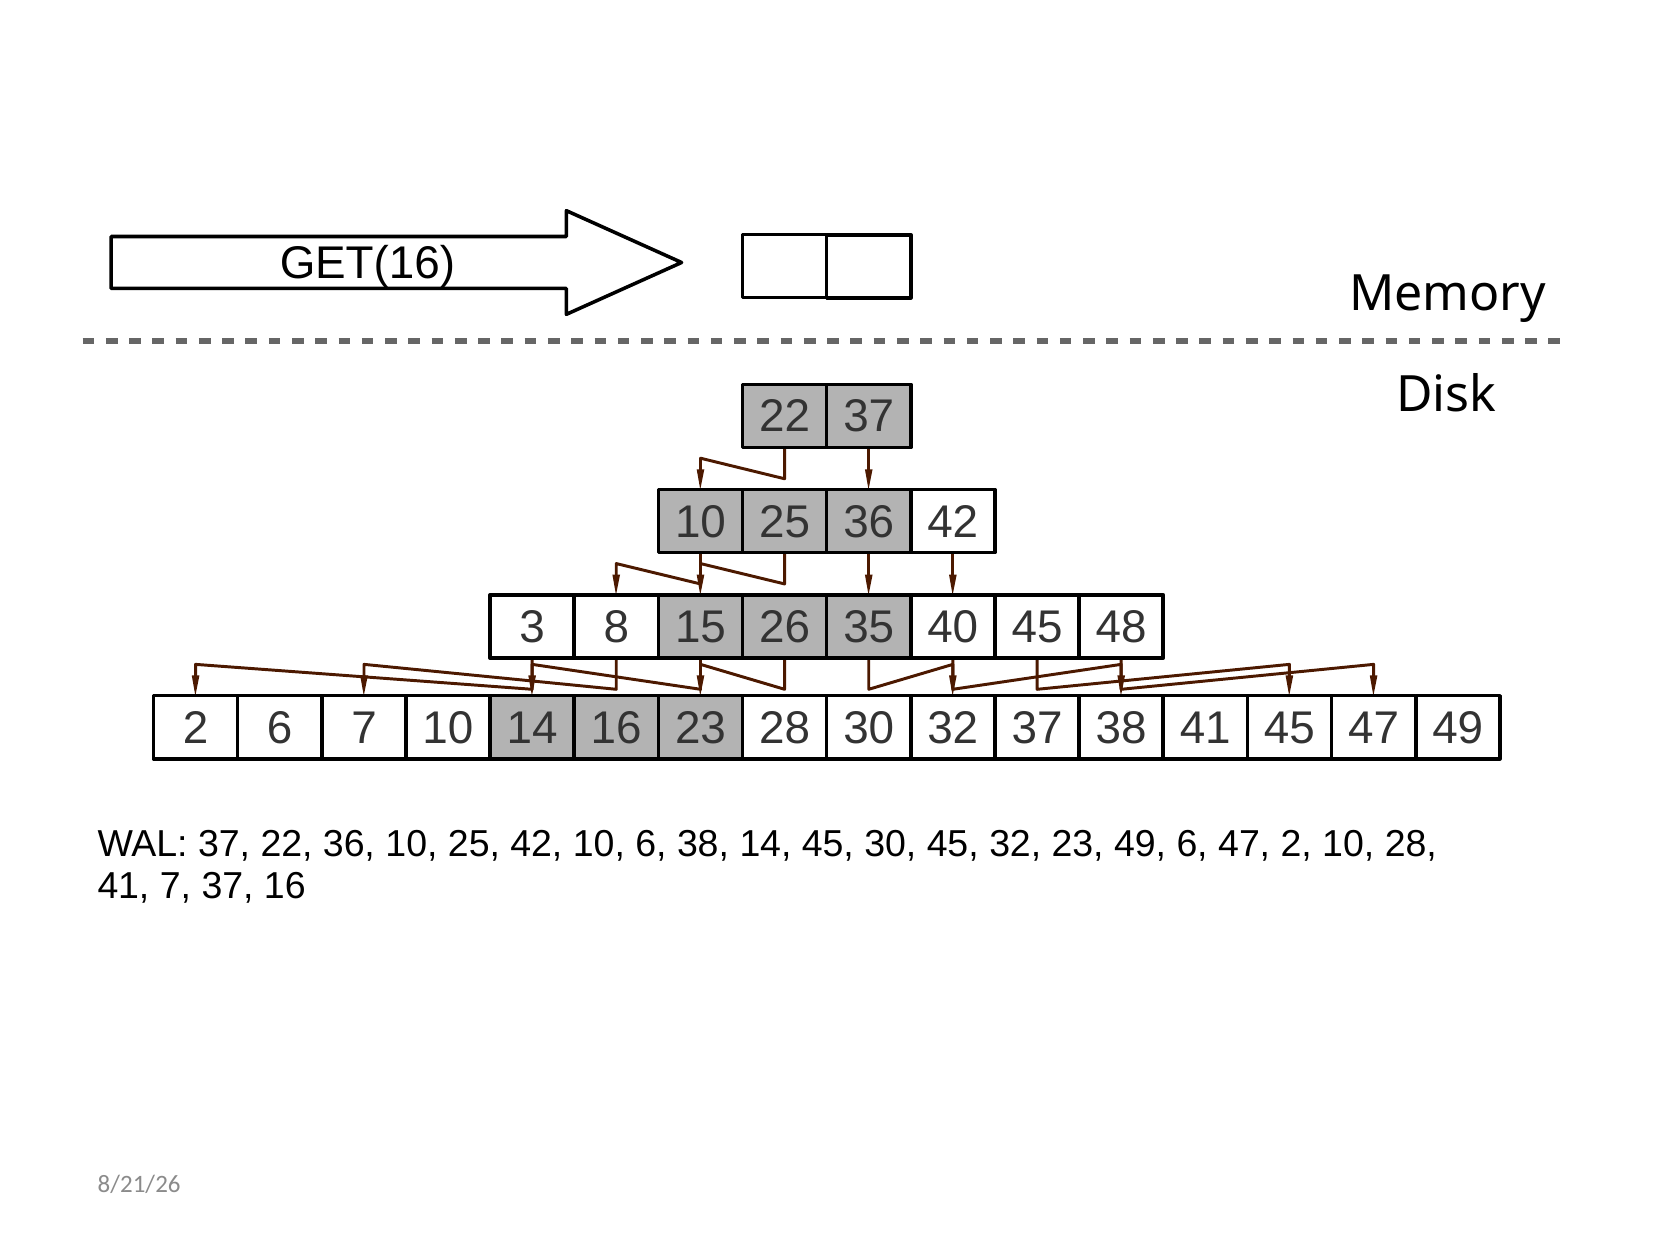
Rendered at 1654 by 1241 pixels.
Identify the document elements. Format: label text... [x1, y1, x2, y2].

text_box 25 [742, 489, 826, 553]
text_box WAL: 37, 22, 36, 10, 25, 42, 10, 6, 38, 14, 45, 30, 45, 32, 23, 49, 6, 47, 2, 10, 28, 41, 7, 37, 16 [82, 815, 1501, 948]
text_box 49 [1415, 695, 1500, 759]
text_box 10 [406, 695, 490, 759]
text_box 14 [490, 695, 574, 759]
text_box 37 [995, 695, 1079, 759]
text_box 41 [1163, 695, 1247, 759]
text_box 30 [826, 695, 910, 759]
text_box 48 [1079, 594, 1164, 658]
text_box 37 [826, 384, 911, 448]
text_box 2 [153, 695, 237, 759]
text_box 3 [490, 594, 574, 658]
text_box 45 [995, 594, 1079, 658]
text_box 16 [574, 695, 658, 759]
text_box 8 [574, 594, 658, 658]
text_box 36 [826, 489, 910, 553]
text_box 6 [237, 695, 321, 759]
text_box 45 [1247, 695, 1331, 759]
text_box 22 [742, 384, 826, 448]
text_box 47 [1331, 695, 1415, 759]
text_box 26 [742, 594, 826, 658]
text_box 23 [658, 695, 742, 759]
text_box 40 [910, 594, 995, 658]
text_box GET(16) [111, 210, 682, 315]
text_box 38 [1079, 695, 1163, 759]
text_box 7 [321, 695, 406, 759]
text_box 10 [658, 489, 742, 553]
text_box 42 [910, 489, 995, 553]
text_box 32 [910, 695, 995, 759]
text_box 35 [826, 594, 910, 658]
text_box 28 [742, 695, 826, 759]
text_box 15 [658, 594, 742, 658]
text_box Disk [1381, 350, 1534, 452]
text_box Memory [1334, 249, 1590, 351]
